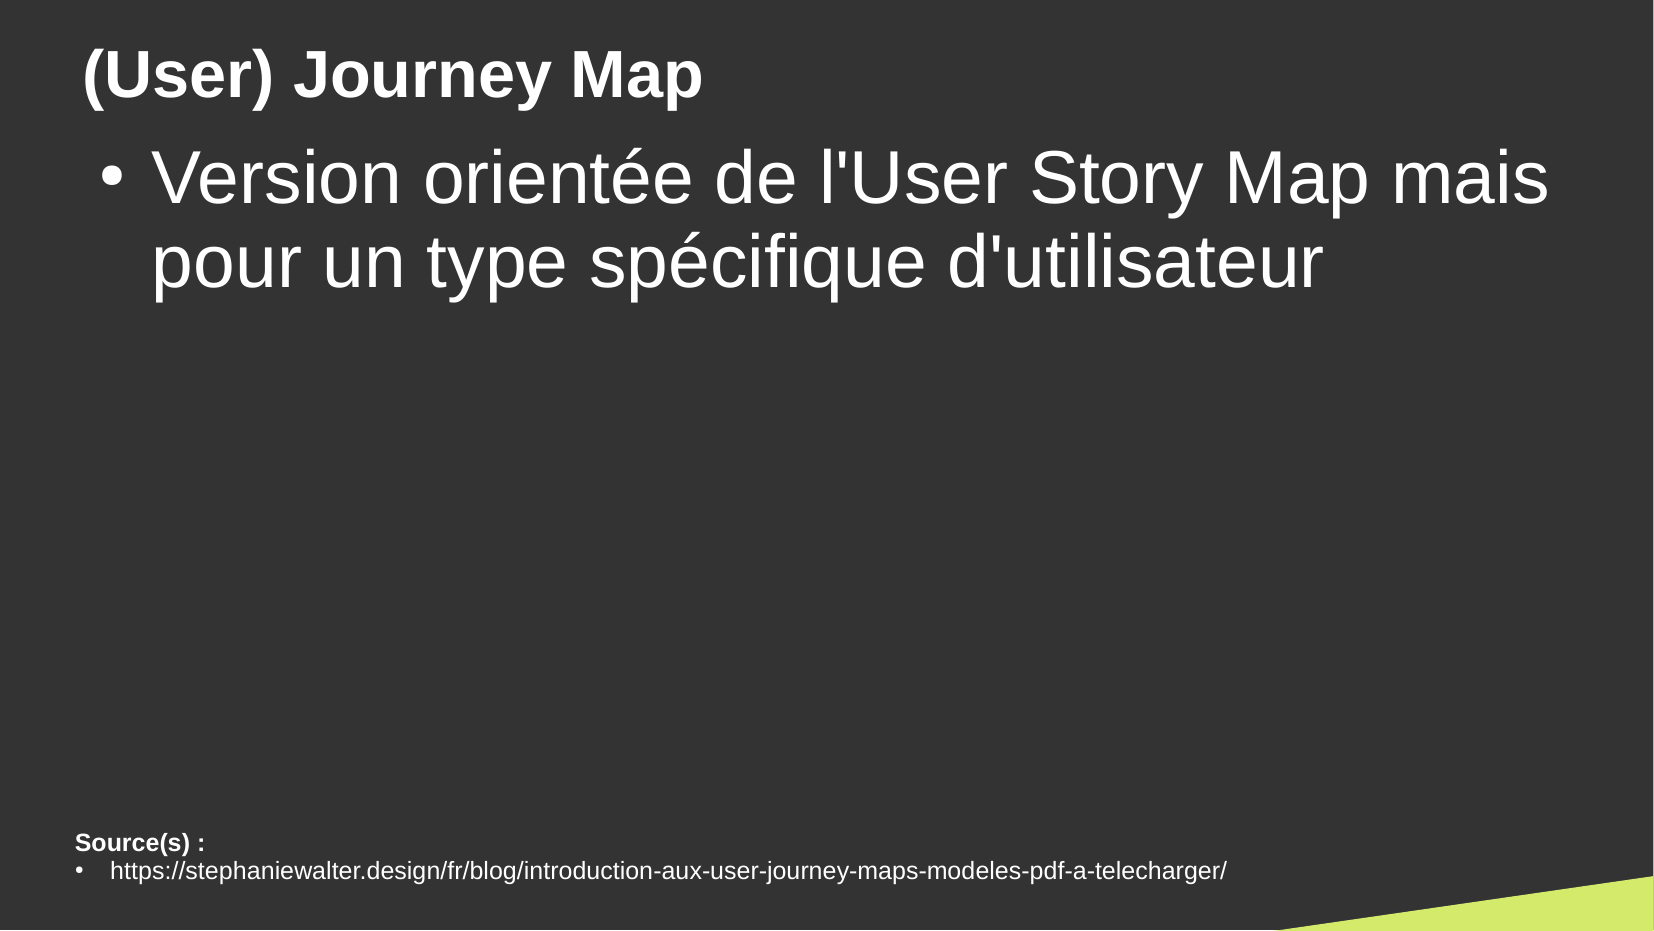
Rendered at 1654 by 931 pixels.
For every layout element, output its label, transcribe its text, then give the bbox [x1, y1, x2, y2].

text_box Source(s) : https://stephaniewalter.design/fr/blog/introduction-aux-user-journey-maps-modeles-pdf-a-telecharger/ [60, 821, 1546, 921]
title (User) Journey Map [82, 37, 1571, 122]
list Version orientée de l'User Story Map mais pour un type spécifique d'utilisateur [80, 135, 1620, 579]
text_box [1273, 876, 1654, 931]
